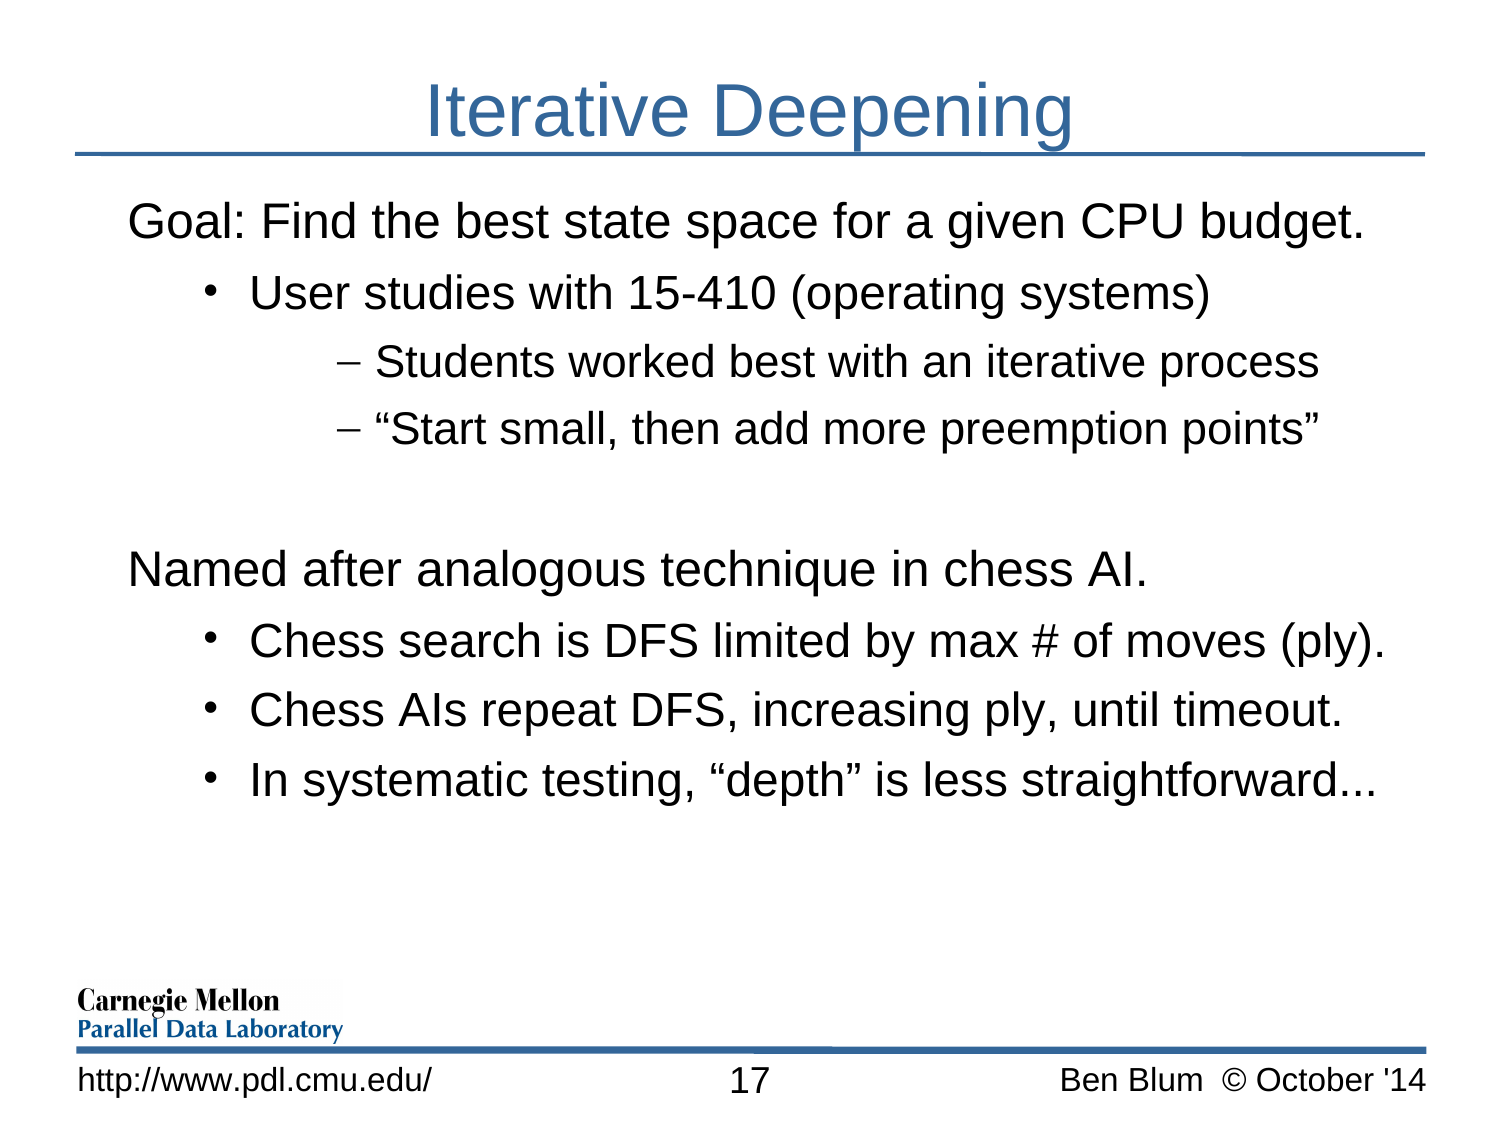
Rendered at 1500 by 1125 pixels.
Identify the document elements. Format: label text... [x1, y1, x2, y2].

title Iterative Deepening [112, 49, 1388, 163]
list Goal: Find the best state space for a given CPU budget. User studies with 15-410 (operating systems) Students worked best with an iterative process “Start small, then add more preemption points” Named after analogous technique in chess AI. Chess search is DFS limited by max # of moves (ply). Chess AIs repeat DFS, increasing ply, until timeout. In systematic testing, “depth” is less straightforward... [112, 181, 1426, 938]
picture [77, 979, 343, 1044]
